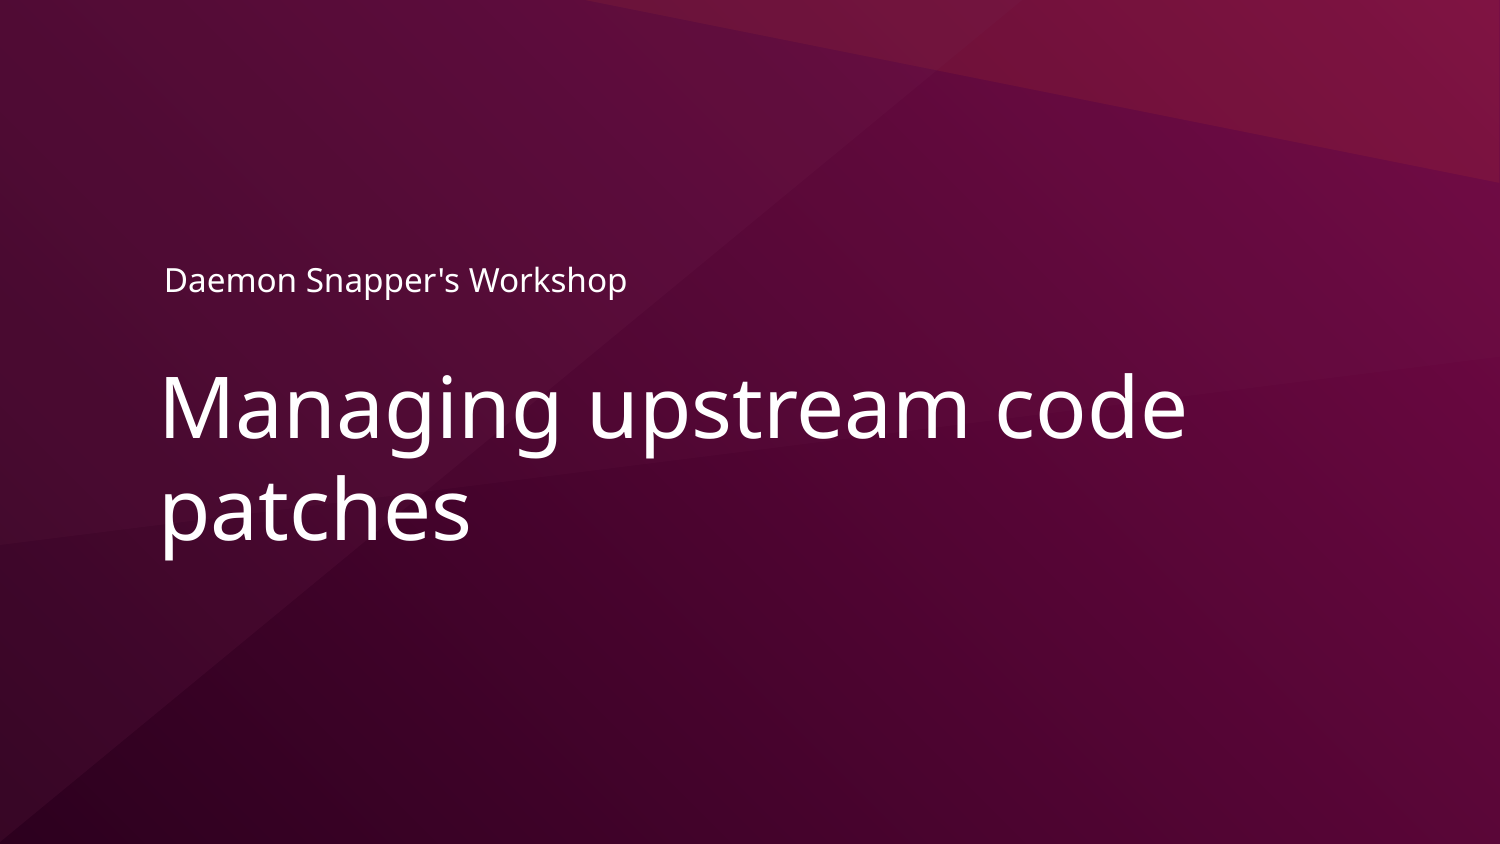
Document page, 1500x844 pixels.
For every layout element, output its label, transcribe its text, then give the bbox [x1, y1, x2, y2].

subtitle Daemon Snapper's Workshop [163, 259, 940, 324]
title Managing upstream code patches [158, 352, 1378, 607]
